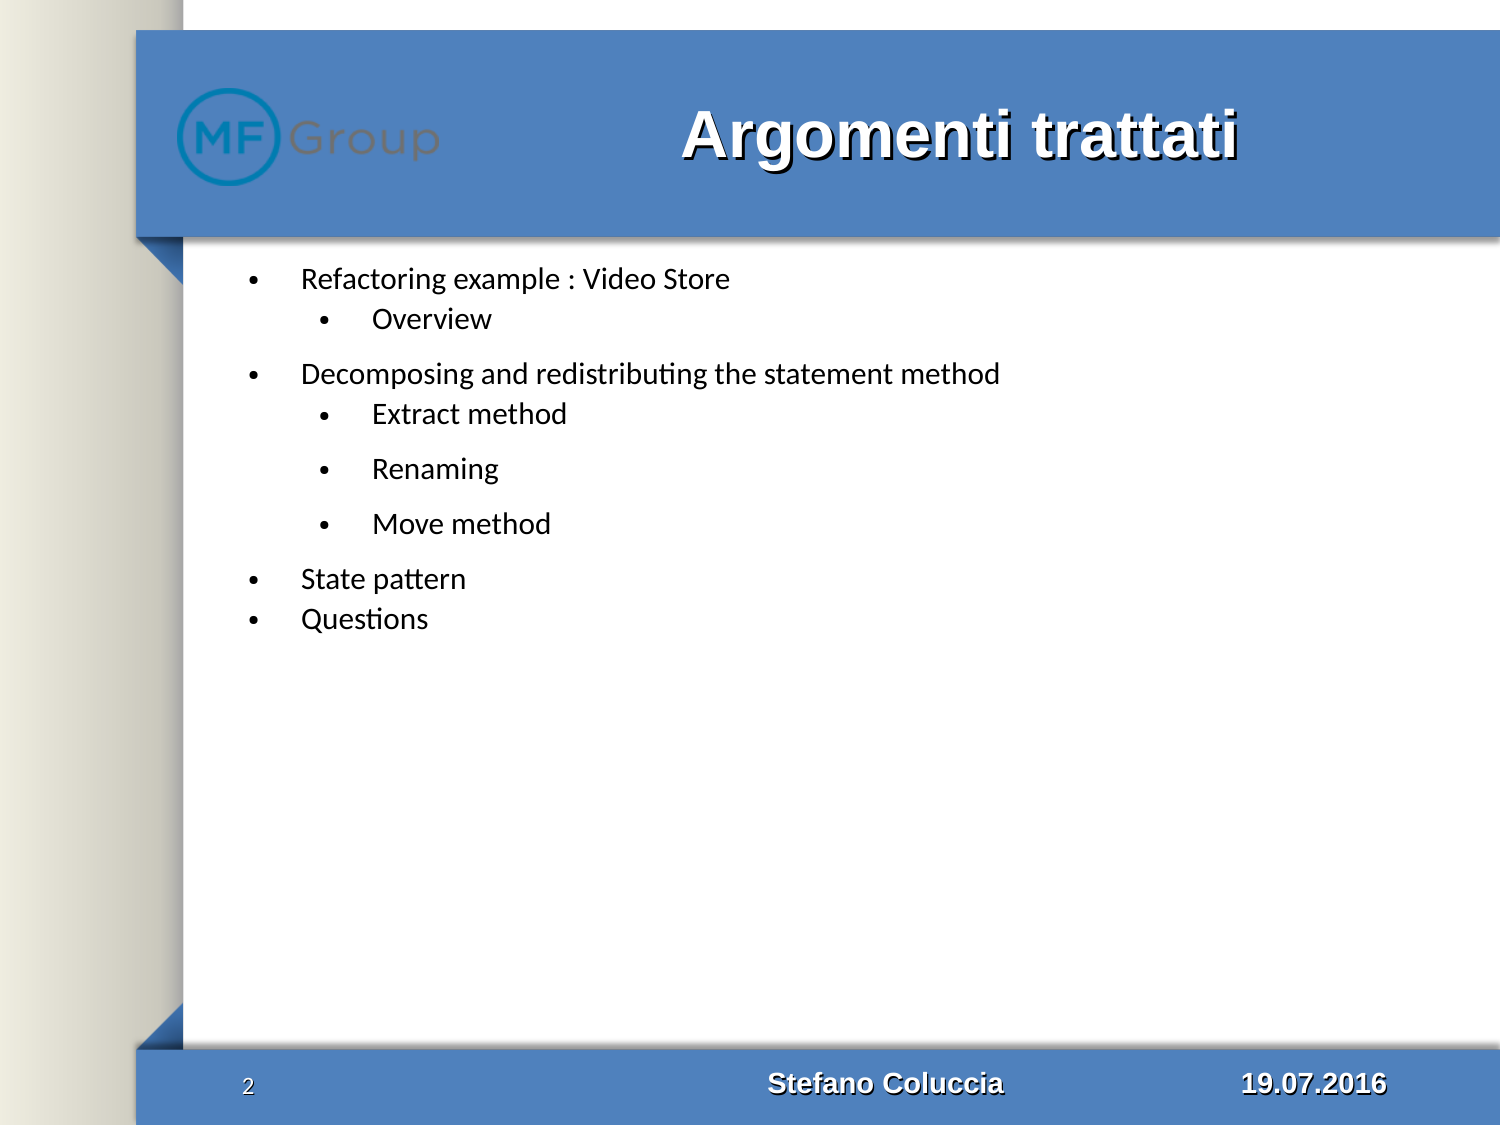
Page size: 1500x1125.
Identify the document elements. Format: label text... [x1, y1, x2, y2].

picture [0, 0, 1500, 1125]
title Argomenti trattati [472, 57, 1447, 211]
title Stefano Coluccia [738, 1062, 1034, 1105]
title 19.07.2016 [1151, 1062, 1477, 1105]
list Refactoring example : Video Store Overview Decomposing and redistributing the statement method Extract method Renaming Move method State pattern Questions [230, 265, 1447, 1009]
